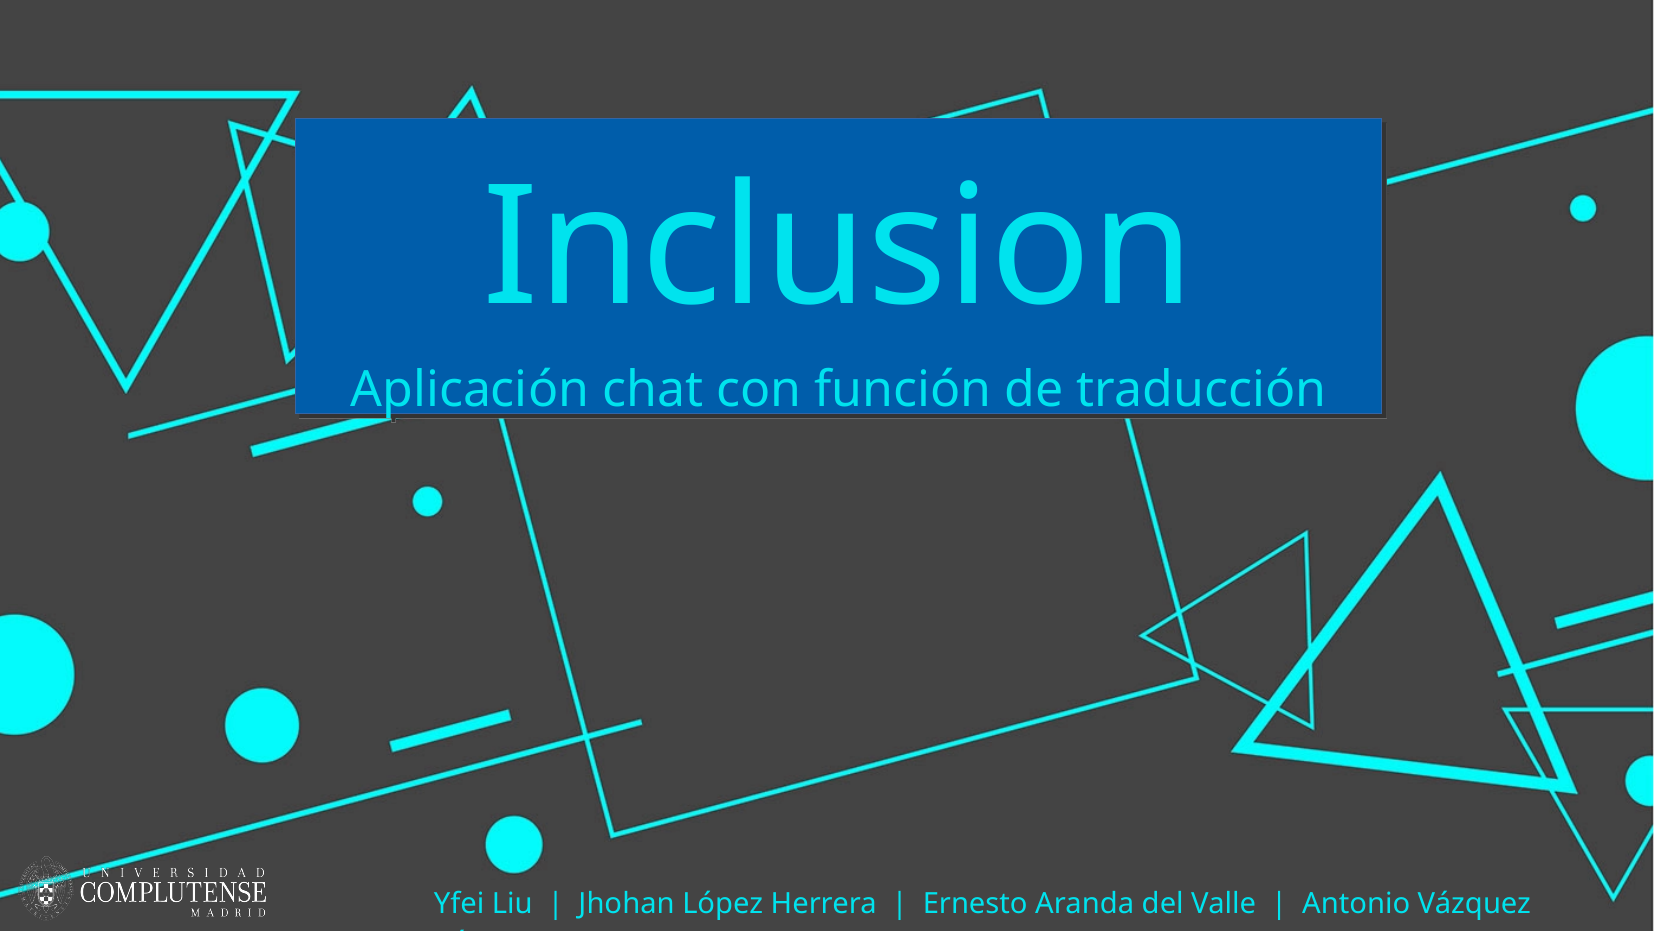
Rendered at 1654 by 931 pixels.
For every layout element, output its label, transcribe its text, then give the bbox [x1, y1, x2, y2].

text_box Yfei Liu | Jhohan López Herrera | Ernesto Aranda del Valle | Antonio Vázquez Pérez [419, 874, 1595, 931]
picture [0, 0, 1654, 931]
text_box Inclusion Aplicación chat con función de traducción [295, 118, 1382, 414]
